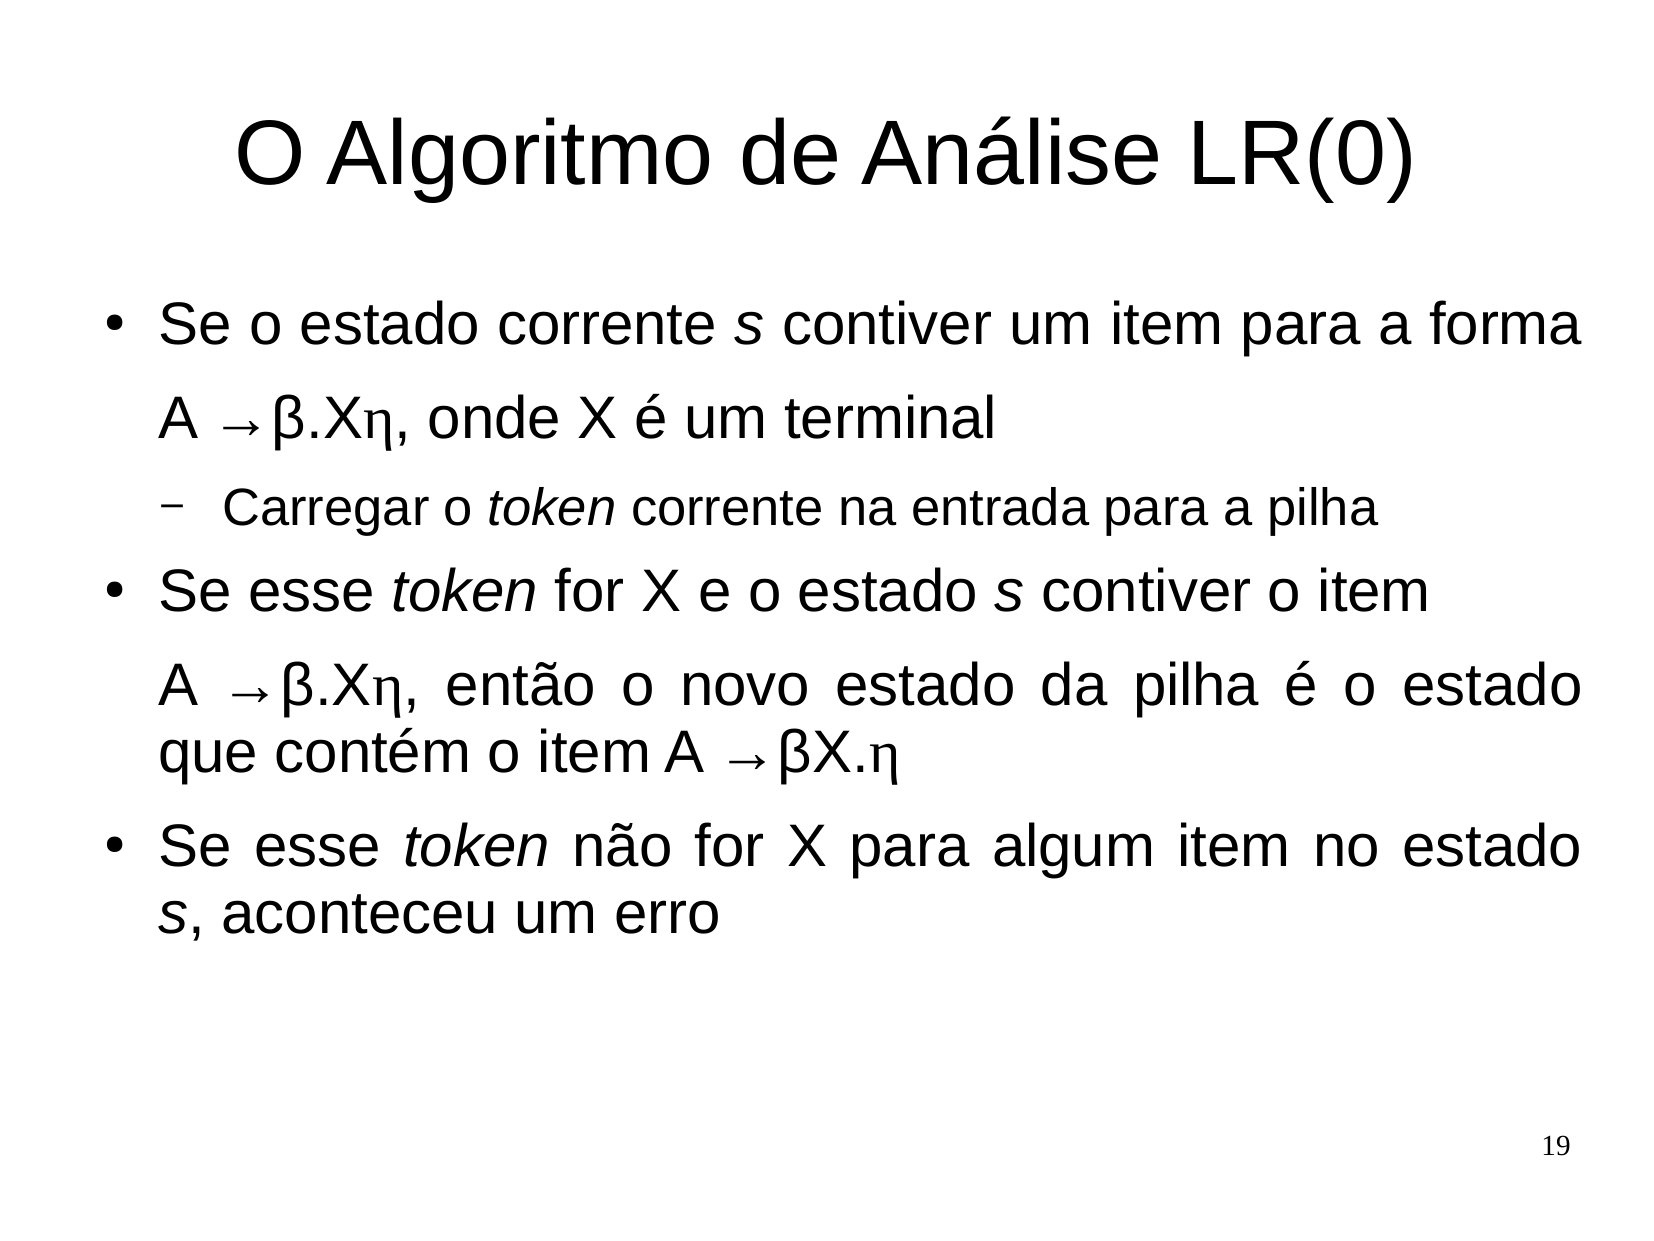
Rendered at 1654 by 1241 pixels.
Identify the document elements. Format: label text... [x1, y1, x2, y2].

list Se o estado corrente s contiver um item para a forma A →β.Xη, onde X é um terminal Carregar o token corrente na entrada para a pilha Se esse token for X e o estado s contiver o item A →β.Xη, então o novo estado da pilha é o estado que contém o item A →βX.η Se esse token não for X para algum item no estado s, aconteceu um erro [94, 290, 1583, 1010]
title O Algoritmo de Análise LR(0) [82, 49, 1571, 257]
